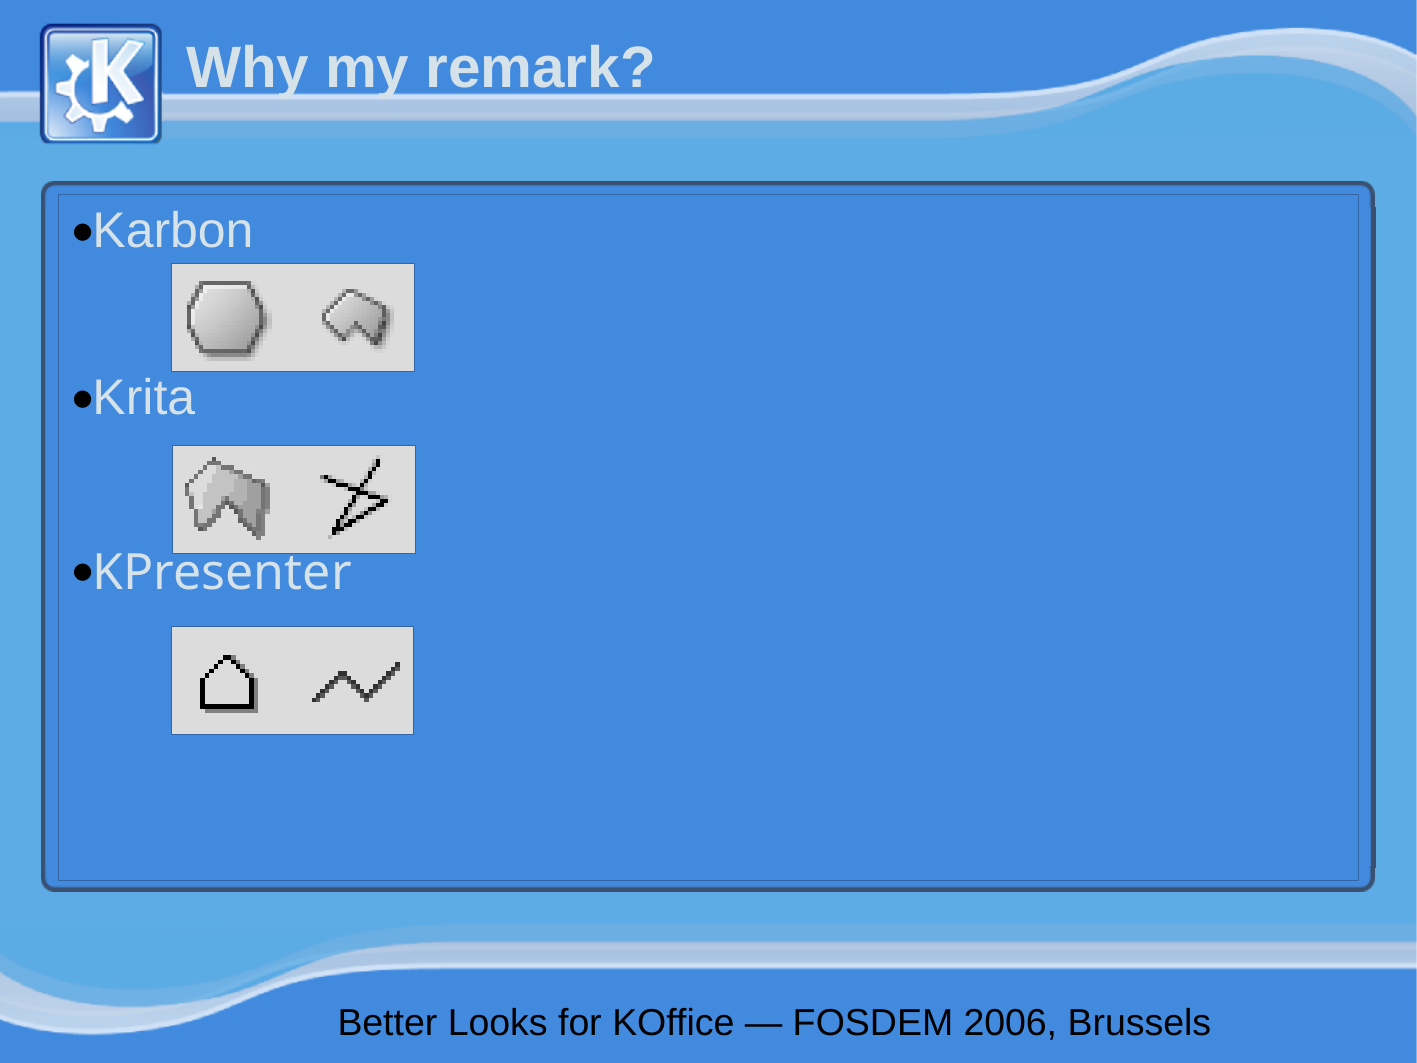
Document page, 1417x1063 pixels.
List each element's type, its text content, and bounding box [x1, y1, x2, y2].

text_box Why my remark? [171, 27, 1048, 105]
text_box [172, 445, 416, 554]
text_box [171, 263, 415, 372]
text_box [171, 626, 414, 735]
picture [0, 0, 1417, 1063]
text_box Karbon Krita KPresenter [58, 194, 1359, 881]
